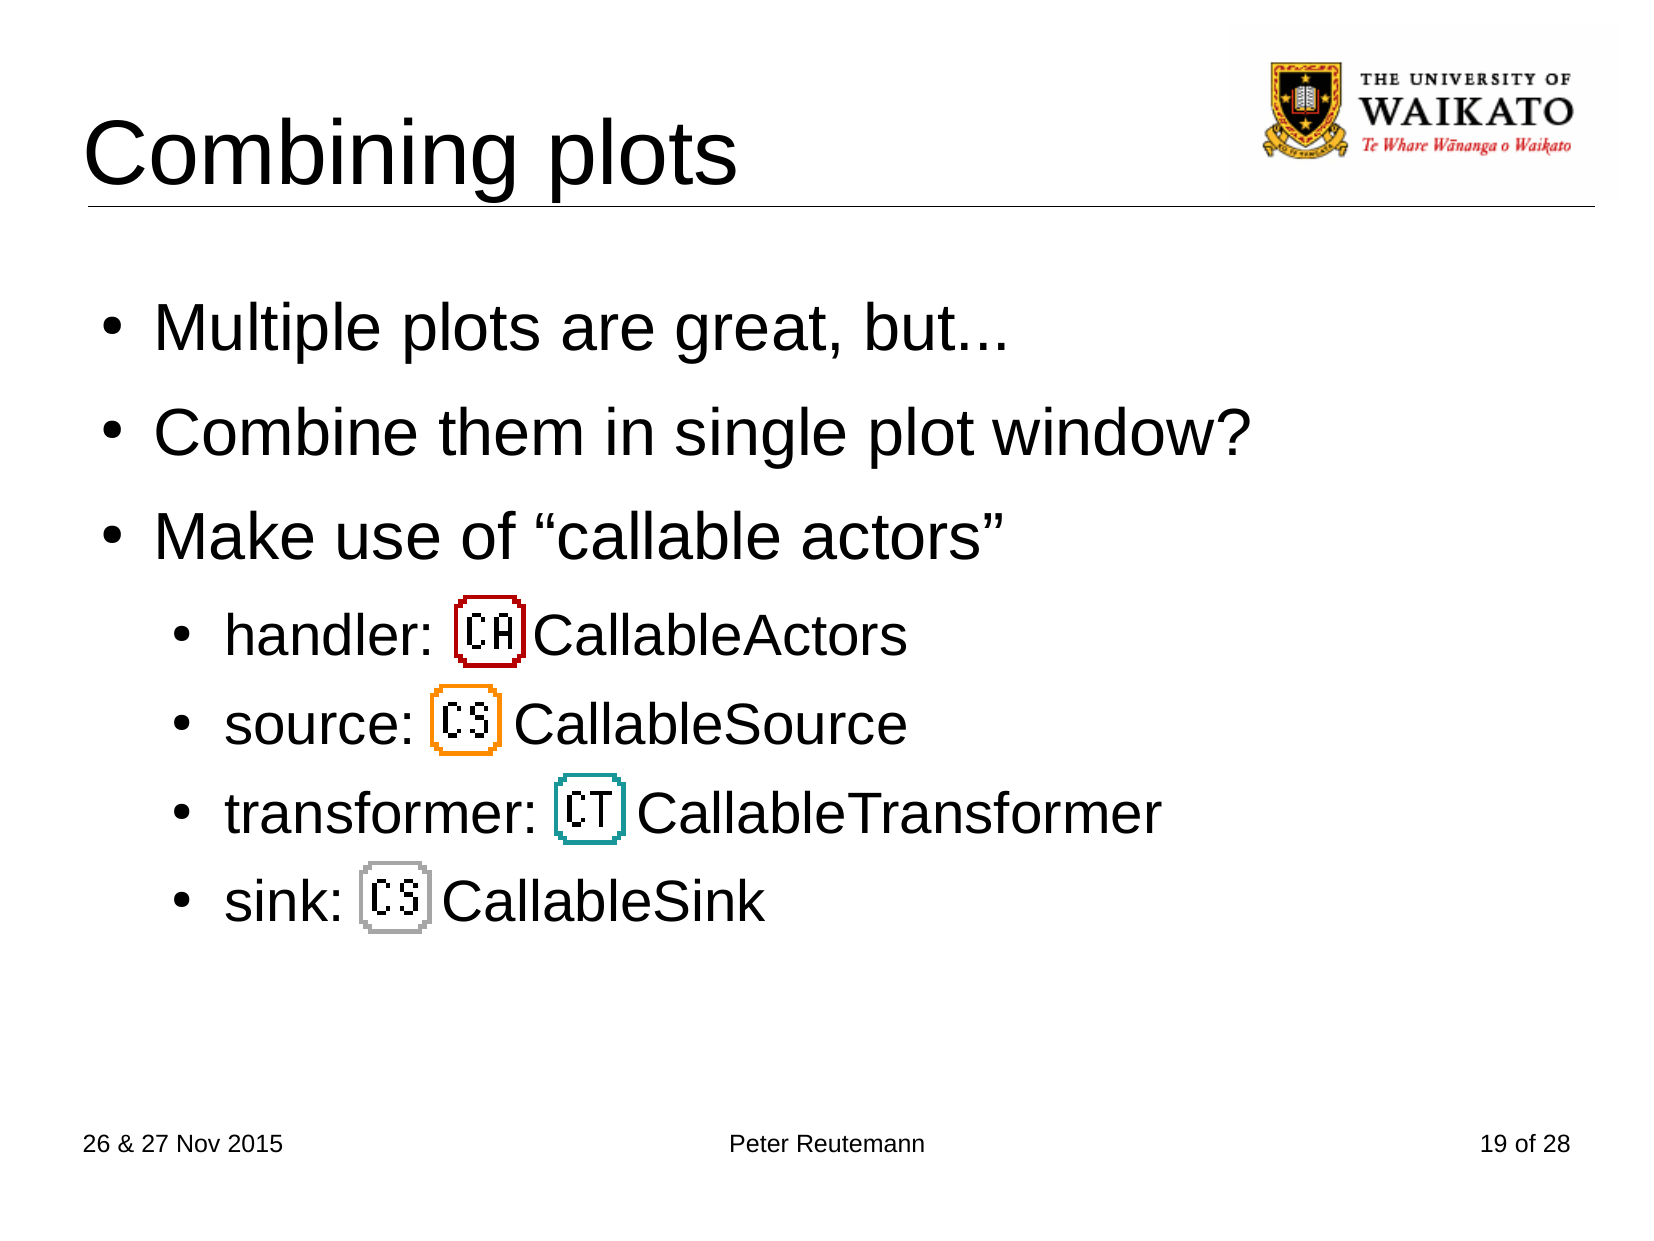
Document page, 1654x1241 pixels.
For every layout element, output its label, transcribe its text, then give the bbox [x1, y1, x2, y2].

picture [454, 595, 526, 668]
picture [1228, 24, 1619, 201]
picture [359, 861, 432, 934]
picture [430, 684, 502, 756]
picture [554, 773, 626, 845]
title Combining plots [82, 49, 1571, 257]
list Multiple plots are great, but... Combine them in single plot window? Make use of “callable actors” handler: CallableActors source: CallableSource transformer: CallableTransformer sink: CallableSink [82, 290, 1571, 1010]
